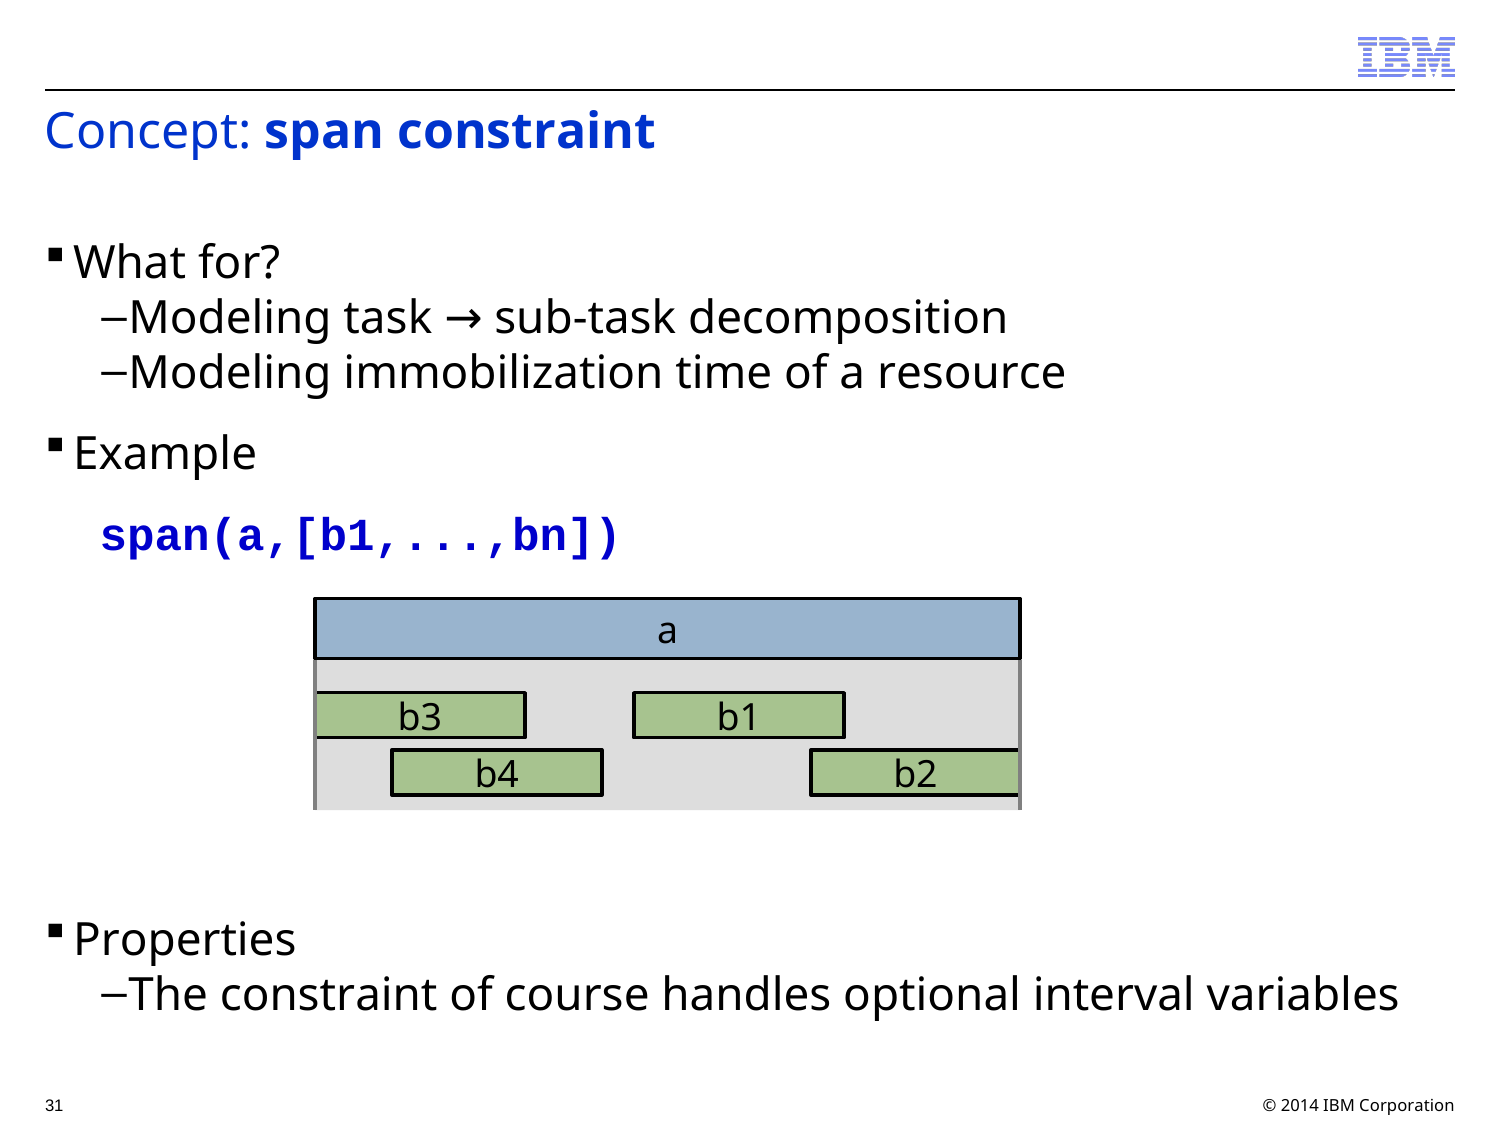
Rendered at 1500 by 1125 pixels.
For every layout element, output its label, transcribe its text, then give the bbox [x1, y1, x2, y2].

text_box b2 [811, 750, 1018, 796]
picture [1358, 37, 1455, 77]
list What for? Modeling task → sub-task decomposition Modeling immobilization time of a resource Example span(a,[b1,...,bn]) Properties The constraint of course handles optional interval variables [29, 224, 1426, 1081]
title Concept: span constraint [29, 97, 1500, 203]
text_box b1 [633, 692, 844, 738]
text_box b4 [391, 750, 602, 796]
text_box b3 [317, 692, 526, 738]
text_box a [315, 598, 1021, 659]
